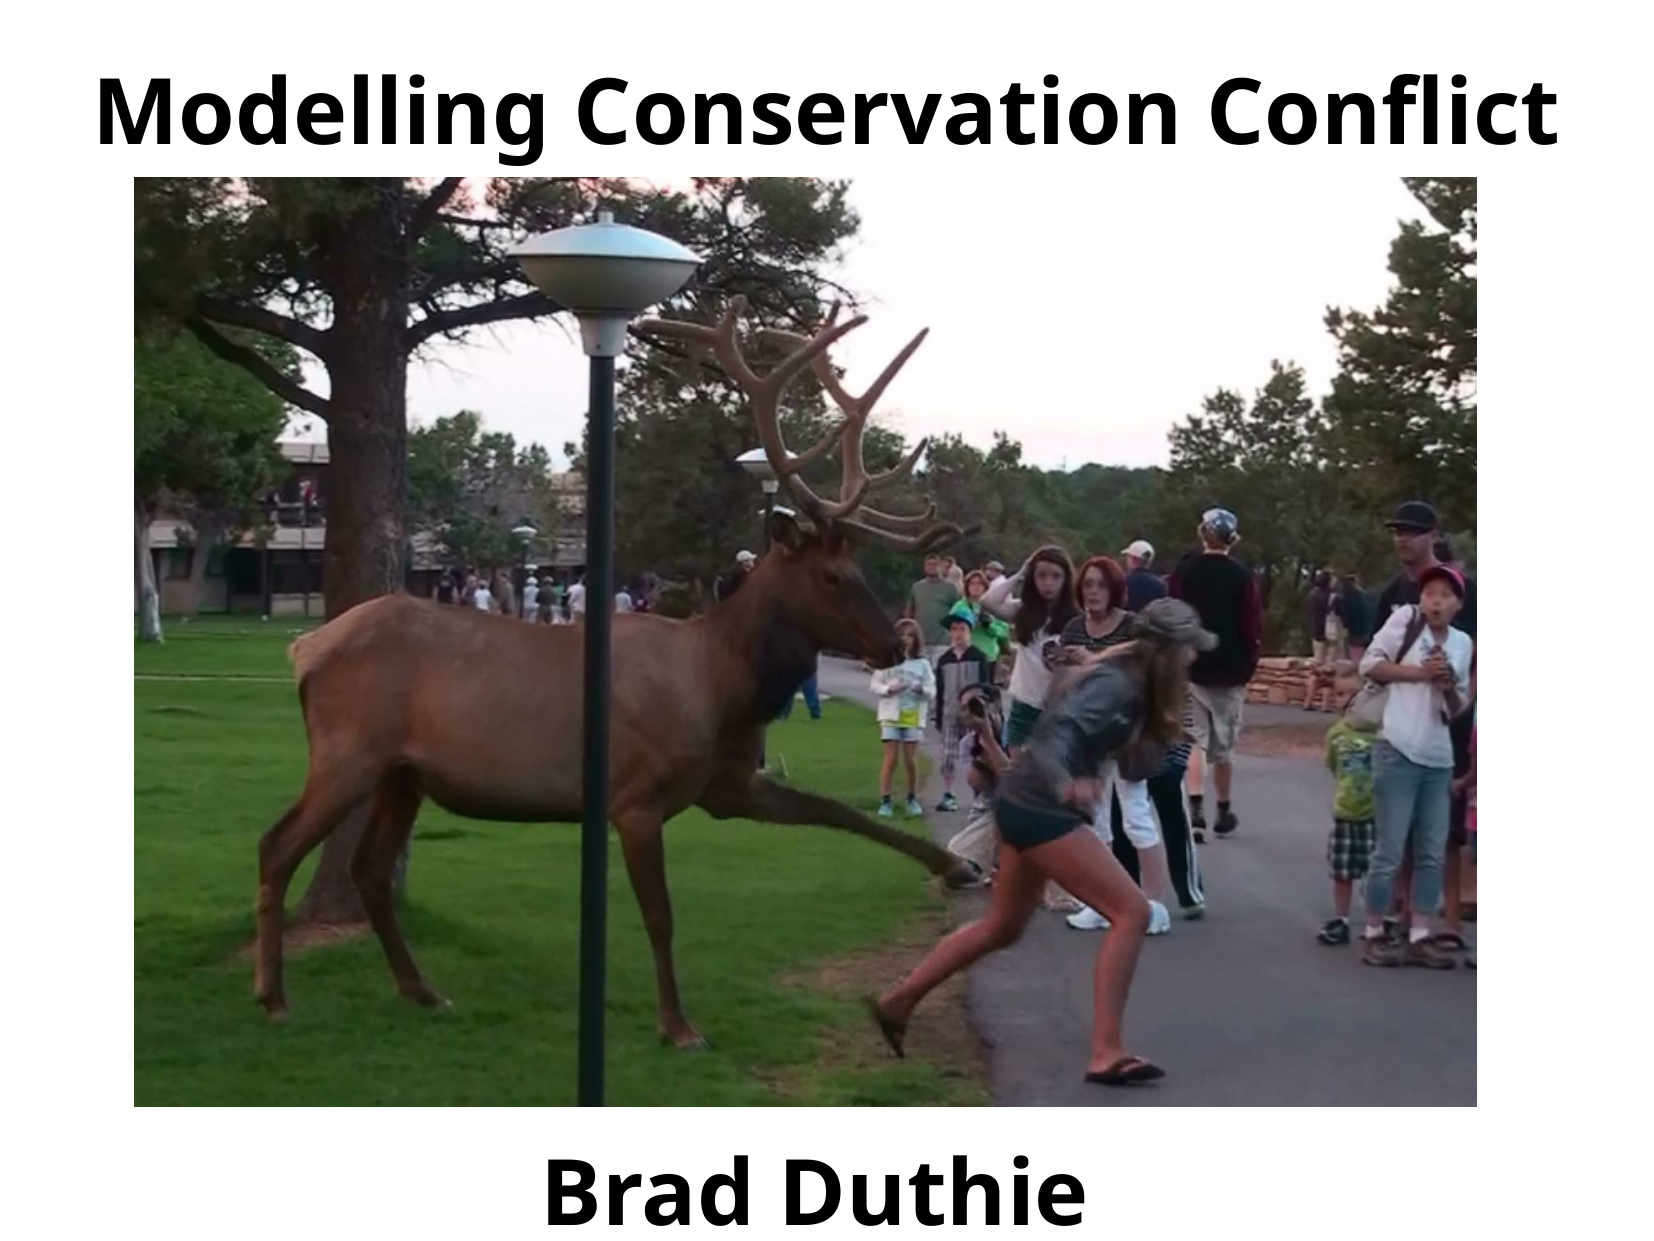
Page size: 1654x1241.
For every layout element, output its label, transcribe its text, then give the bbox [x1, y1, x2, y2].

title Brad Duthie [70, 1086, 1560, 1241]
picture [134, 177, 1477, 1107]
title Modelling Conservation Conflict [82, 5, 1571, 213]
